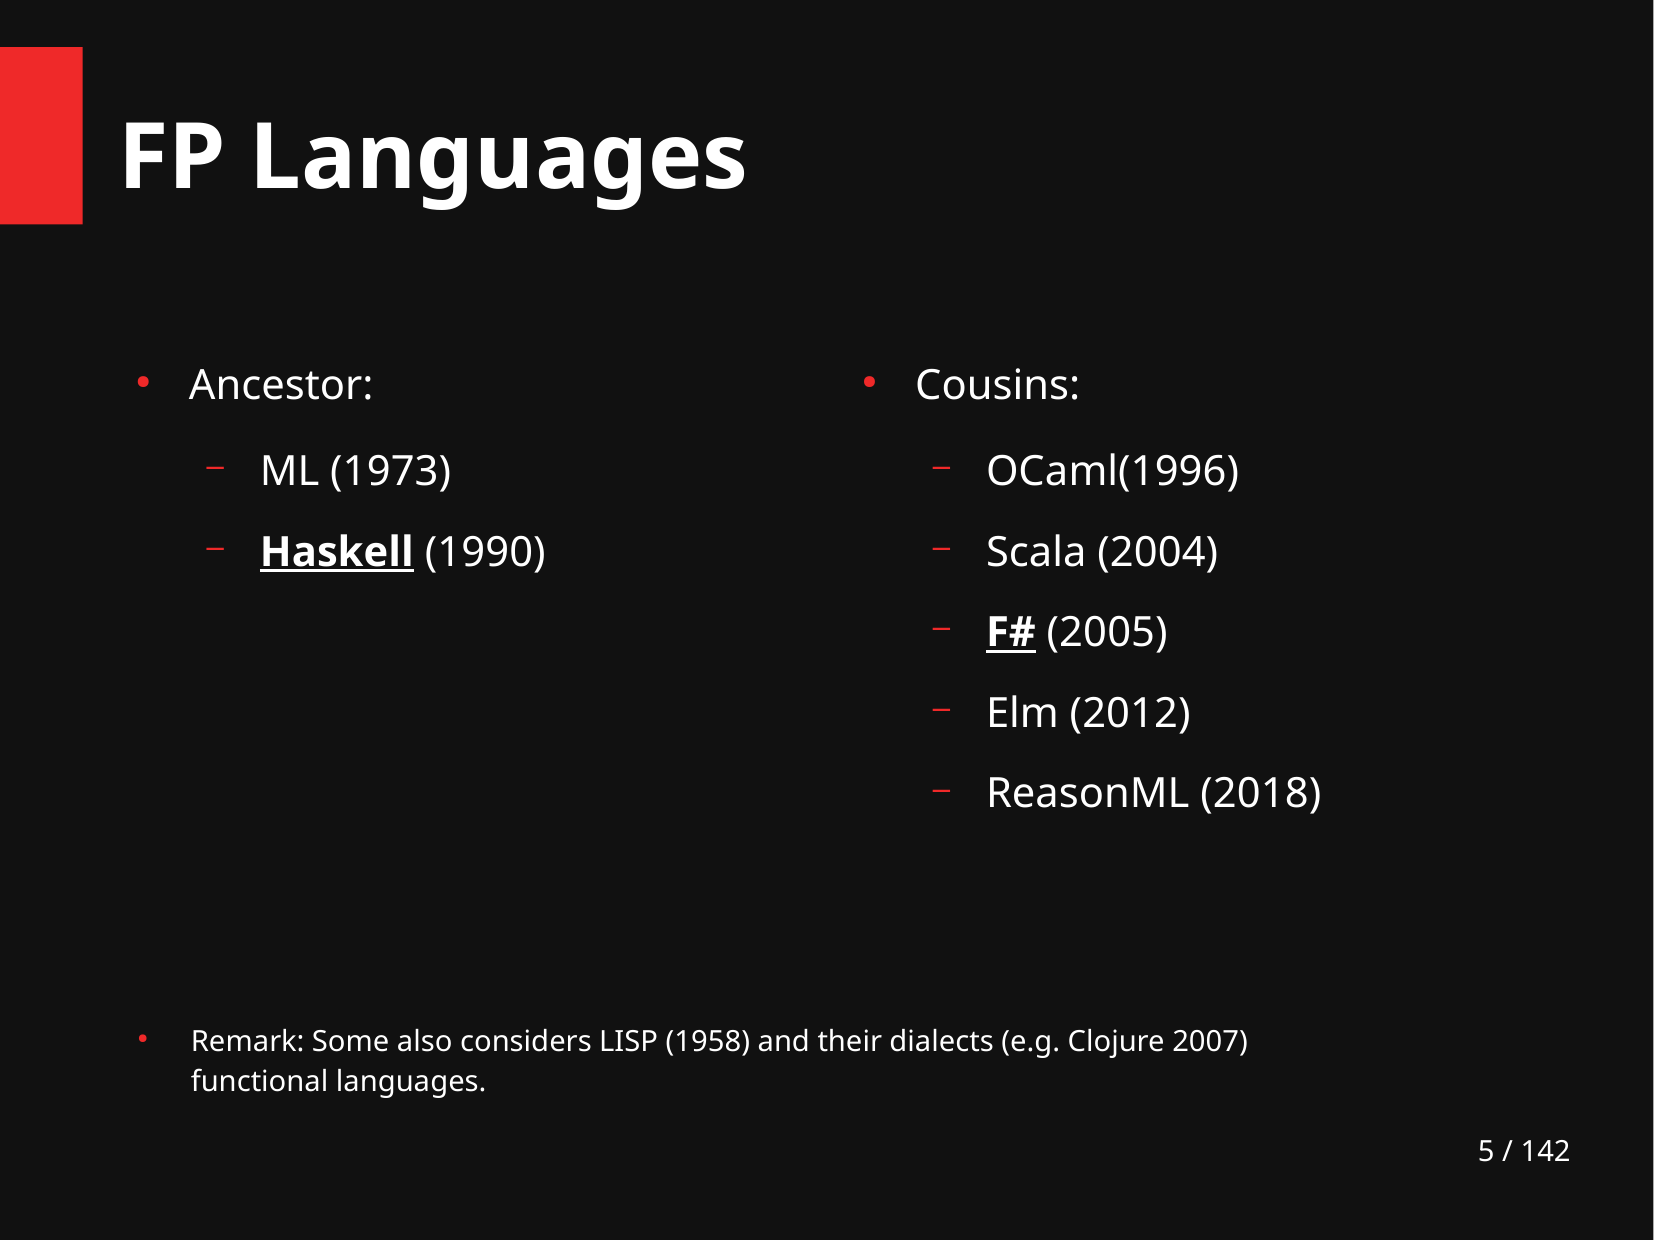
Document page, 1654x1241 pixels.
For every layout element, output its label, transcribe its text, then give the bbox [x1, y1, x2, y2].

title FP Languages [118, 49, 1571, 257]
list Remark: Some also considers LISP (1958) and their dialects (e.g. Clojure 2007) functional languages. [120, 1020, 1336, 1241]
list Ancestor: ML (1973) Haskell (1990) [118, 354, 810, 1074]
list Cousins: OCaml(1996) Scala (2004) F# (2005) Elm (2012) ReasonML (2018) [844, 354, 1536, 1074]
